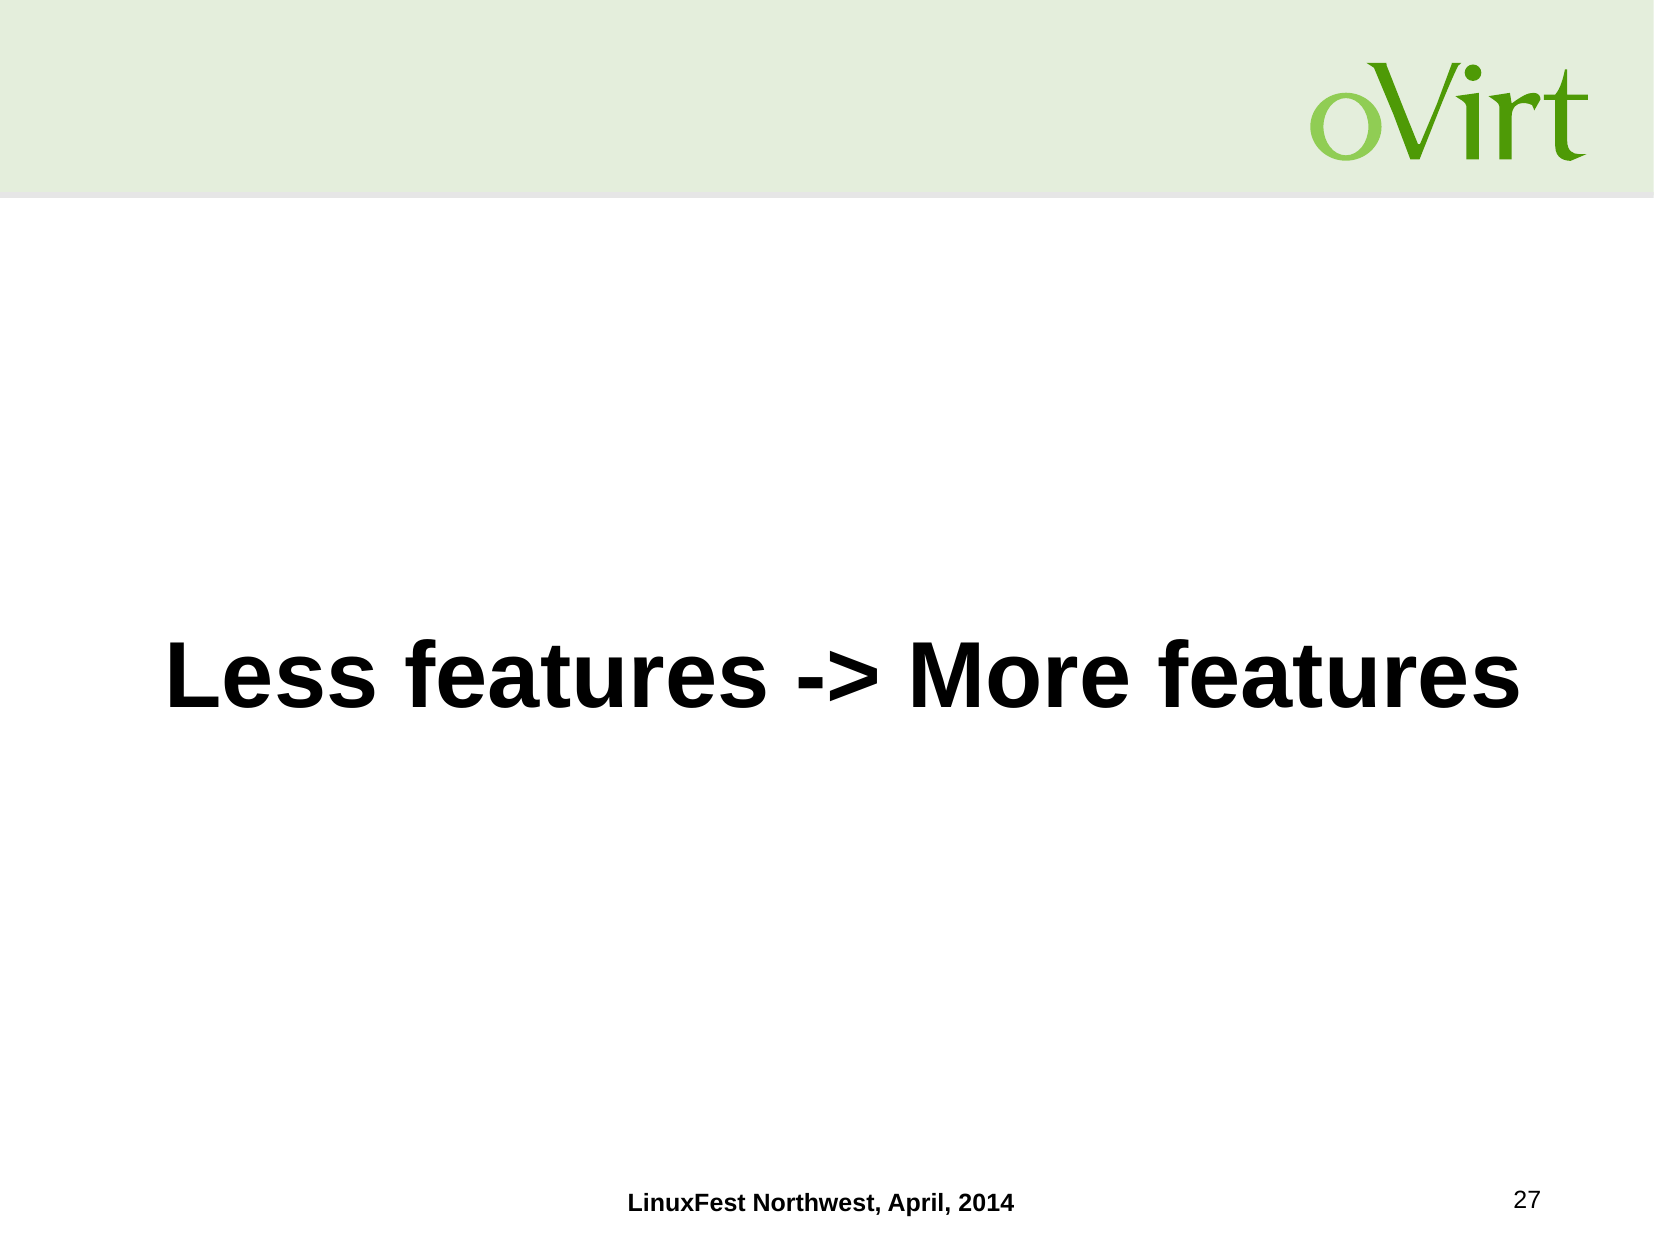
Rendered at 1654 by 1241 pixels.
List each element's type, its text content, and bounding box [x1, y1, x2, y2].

text_box Less features -> More features [150, 615, 1654, 750]
